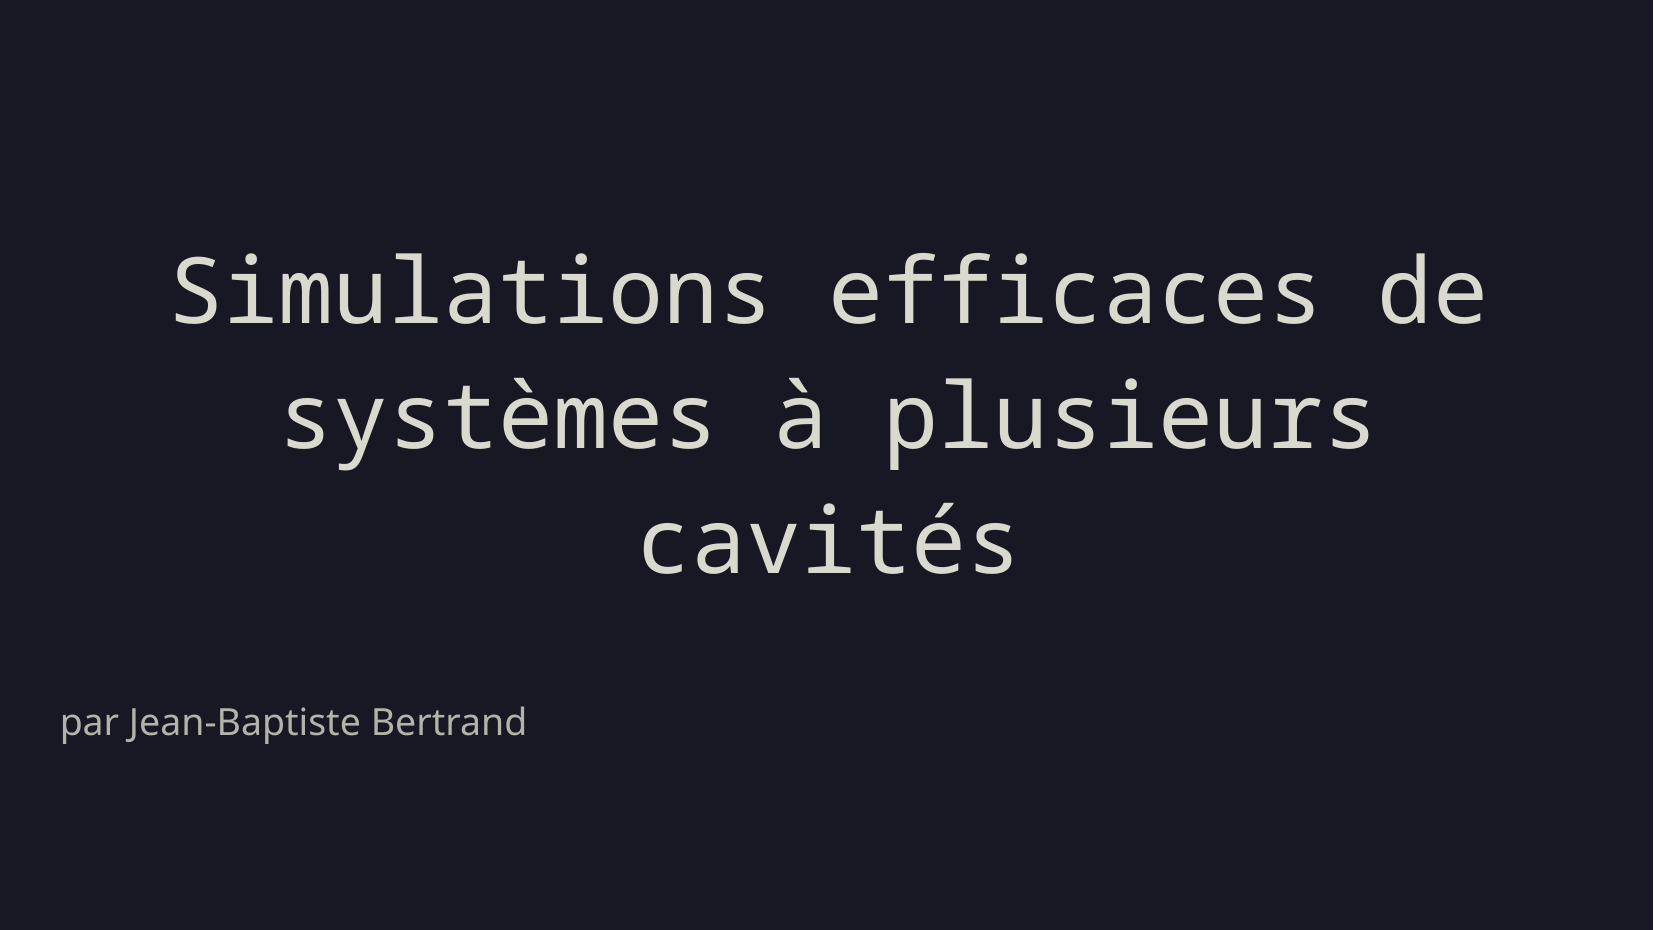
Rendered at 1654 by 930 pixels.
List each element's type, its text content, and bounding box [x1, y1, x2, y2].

title Simulations efficaces de systèmes à plusieurs cavités [85, 243, 1573, 583]
text_box par Jean-Baptiste Bertrand [45, 687, 567, 752]
